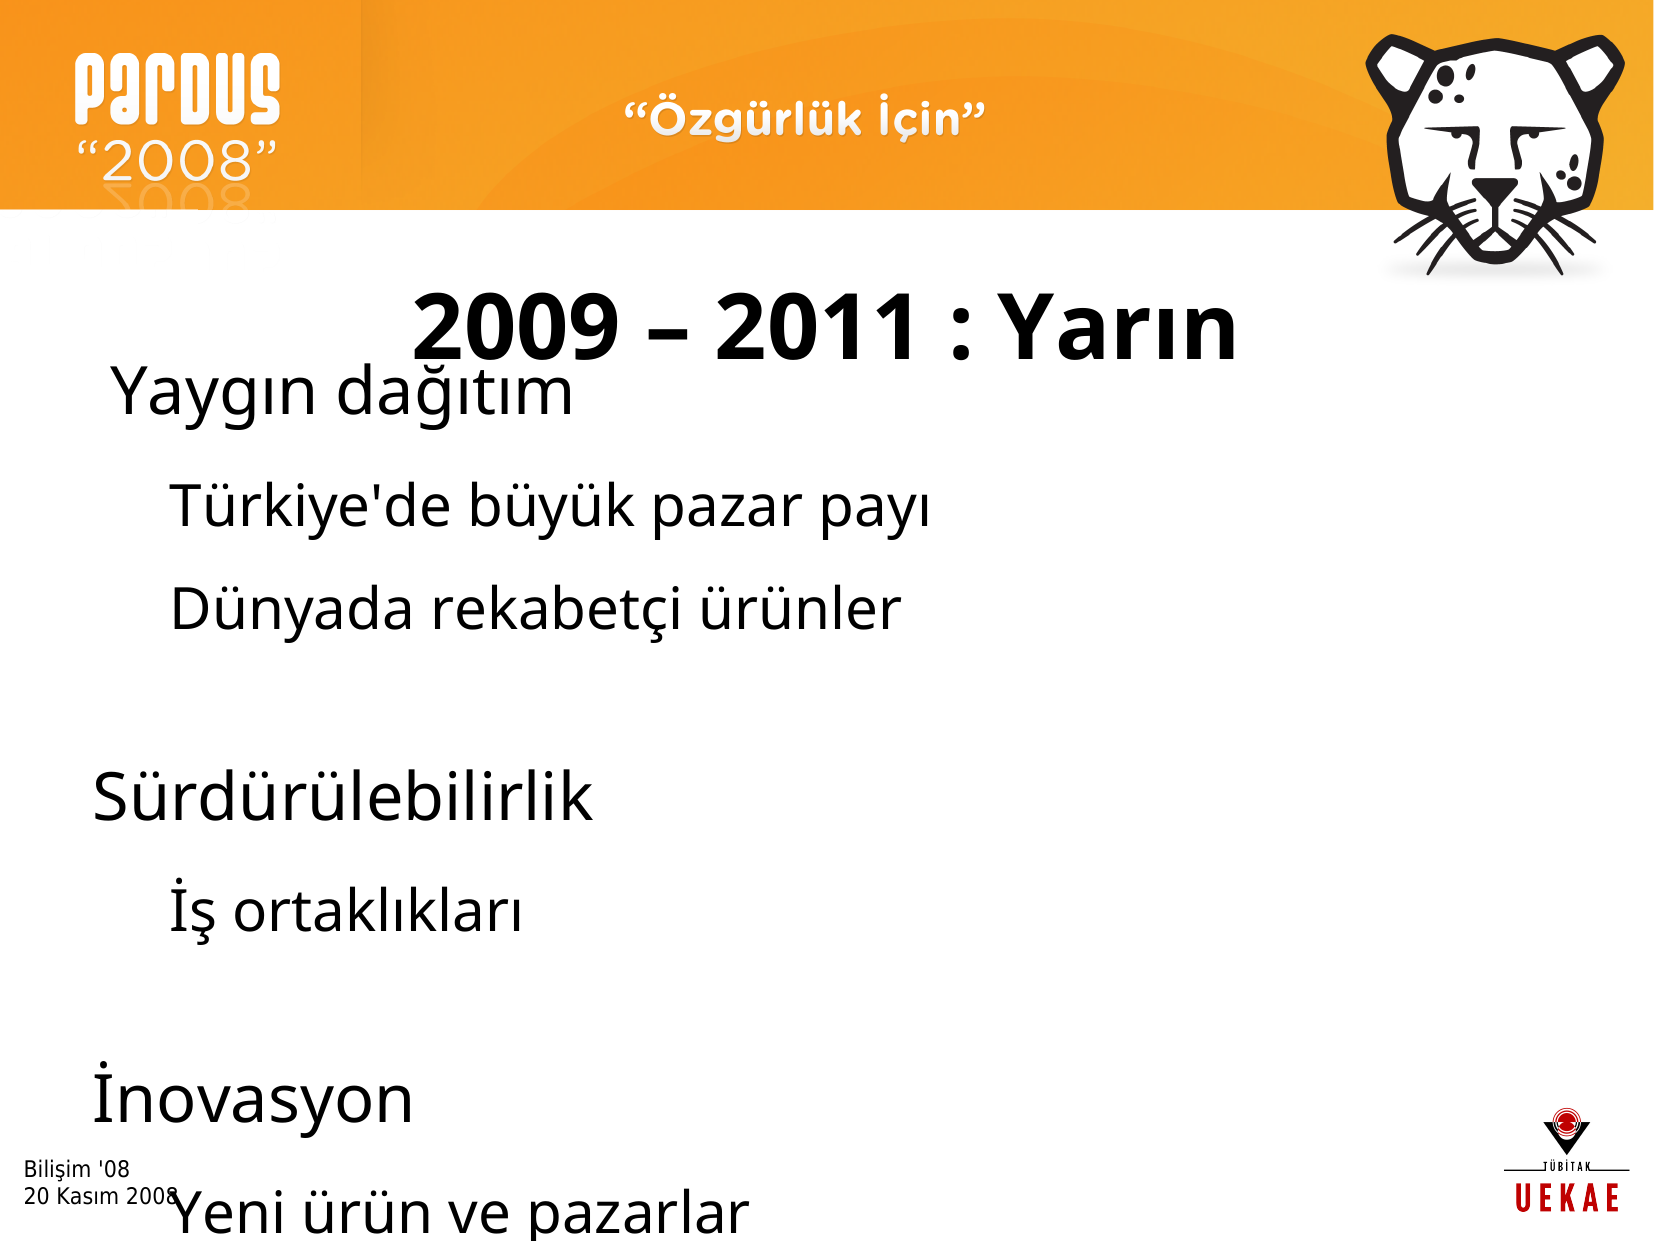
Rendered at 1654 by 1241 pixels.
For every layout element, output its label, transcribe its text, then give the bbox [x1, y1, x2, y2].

picture [0, 0, 1654, 293]
title 2009 – 2011 : Yarın [82, 220, 1571, 428]
picture [1500, 1104, 1634, 1215]
list Yaygın dağıtım Türkiye'de büyük pazar payı Dünyada rekabetçi ürünler Sürdürülebilirlik İş ortaklıkları İnovasyon Yeni ürün ve pazarlar Geliştirici Camiası [75, 343, 1488, 1126]
